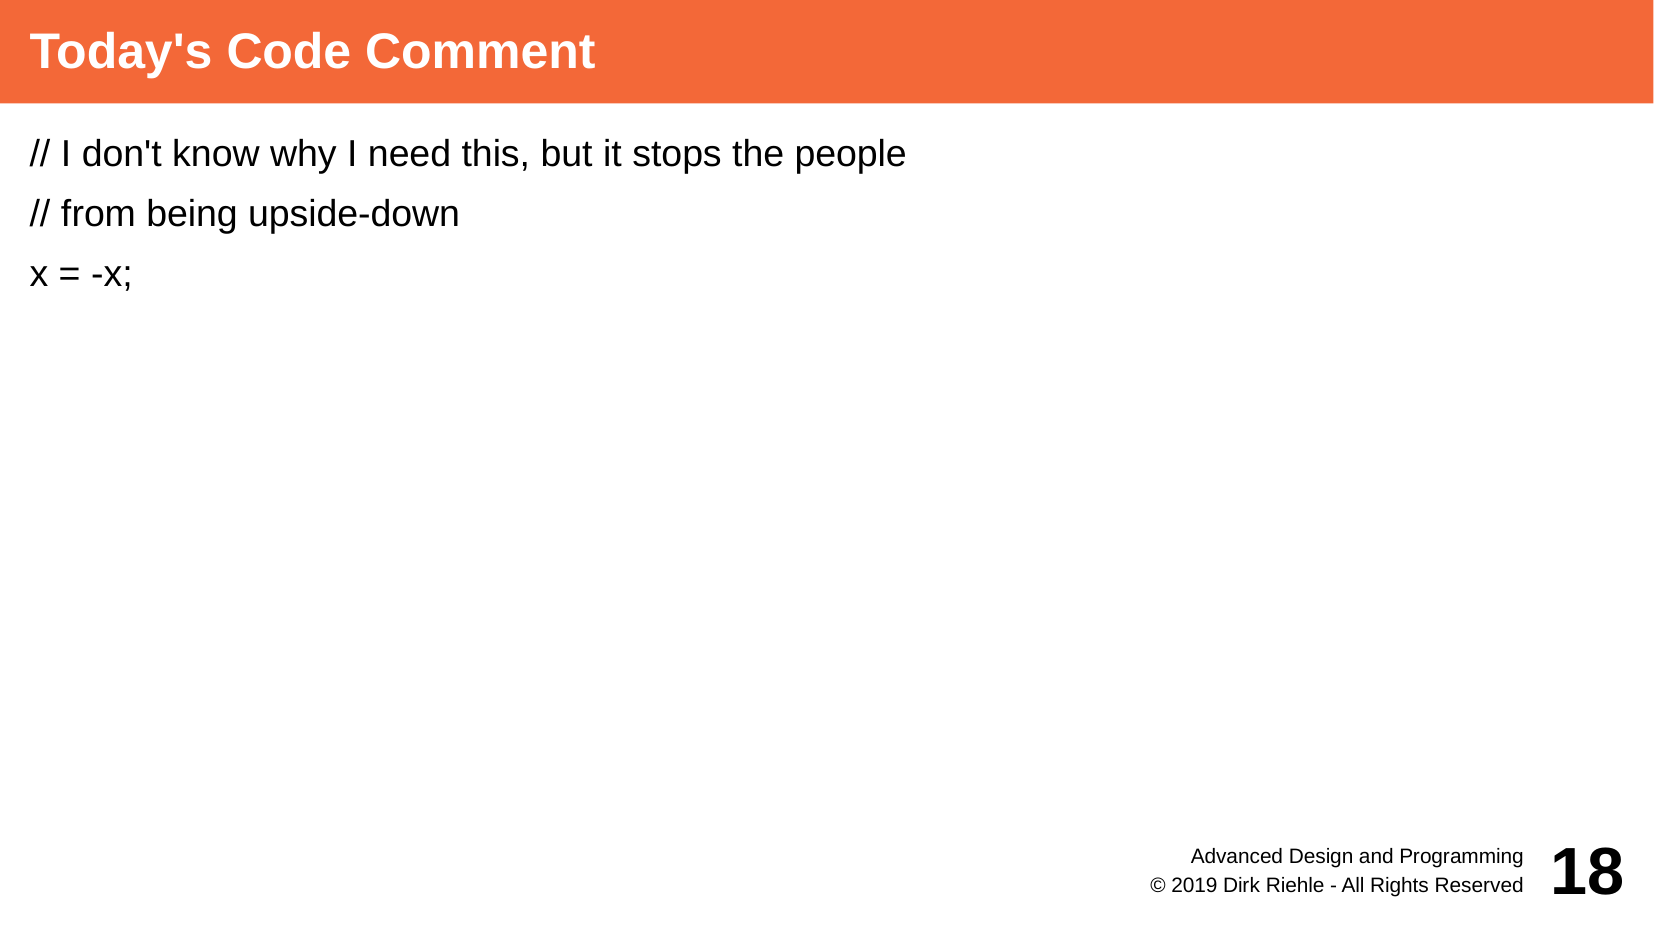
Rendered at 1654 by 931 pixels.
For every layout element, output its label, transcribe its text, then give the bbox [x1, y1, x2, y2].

title Today's Code Comment [0, 0, 1654, 104]
list // I don't know why I need this, but it stops the people // from being upside-down x = -x; [29, 132, 1625, 813]
